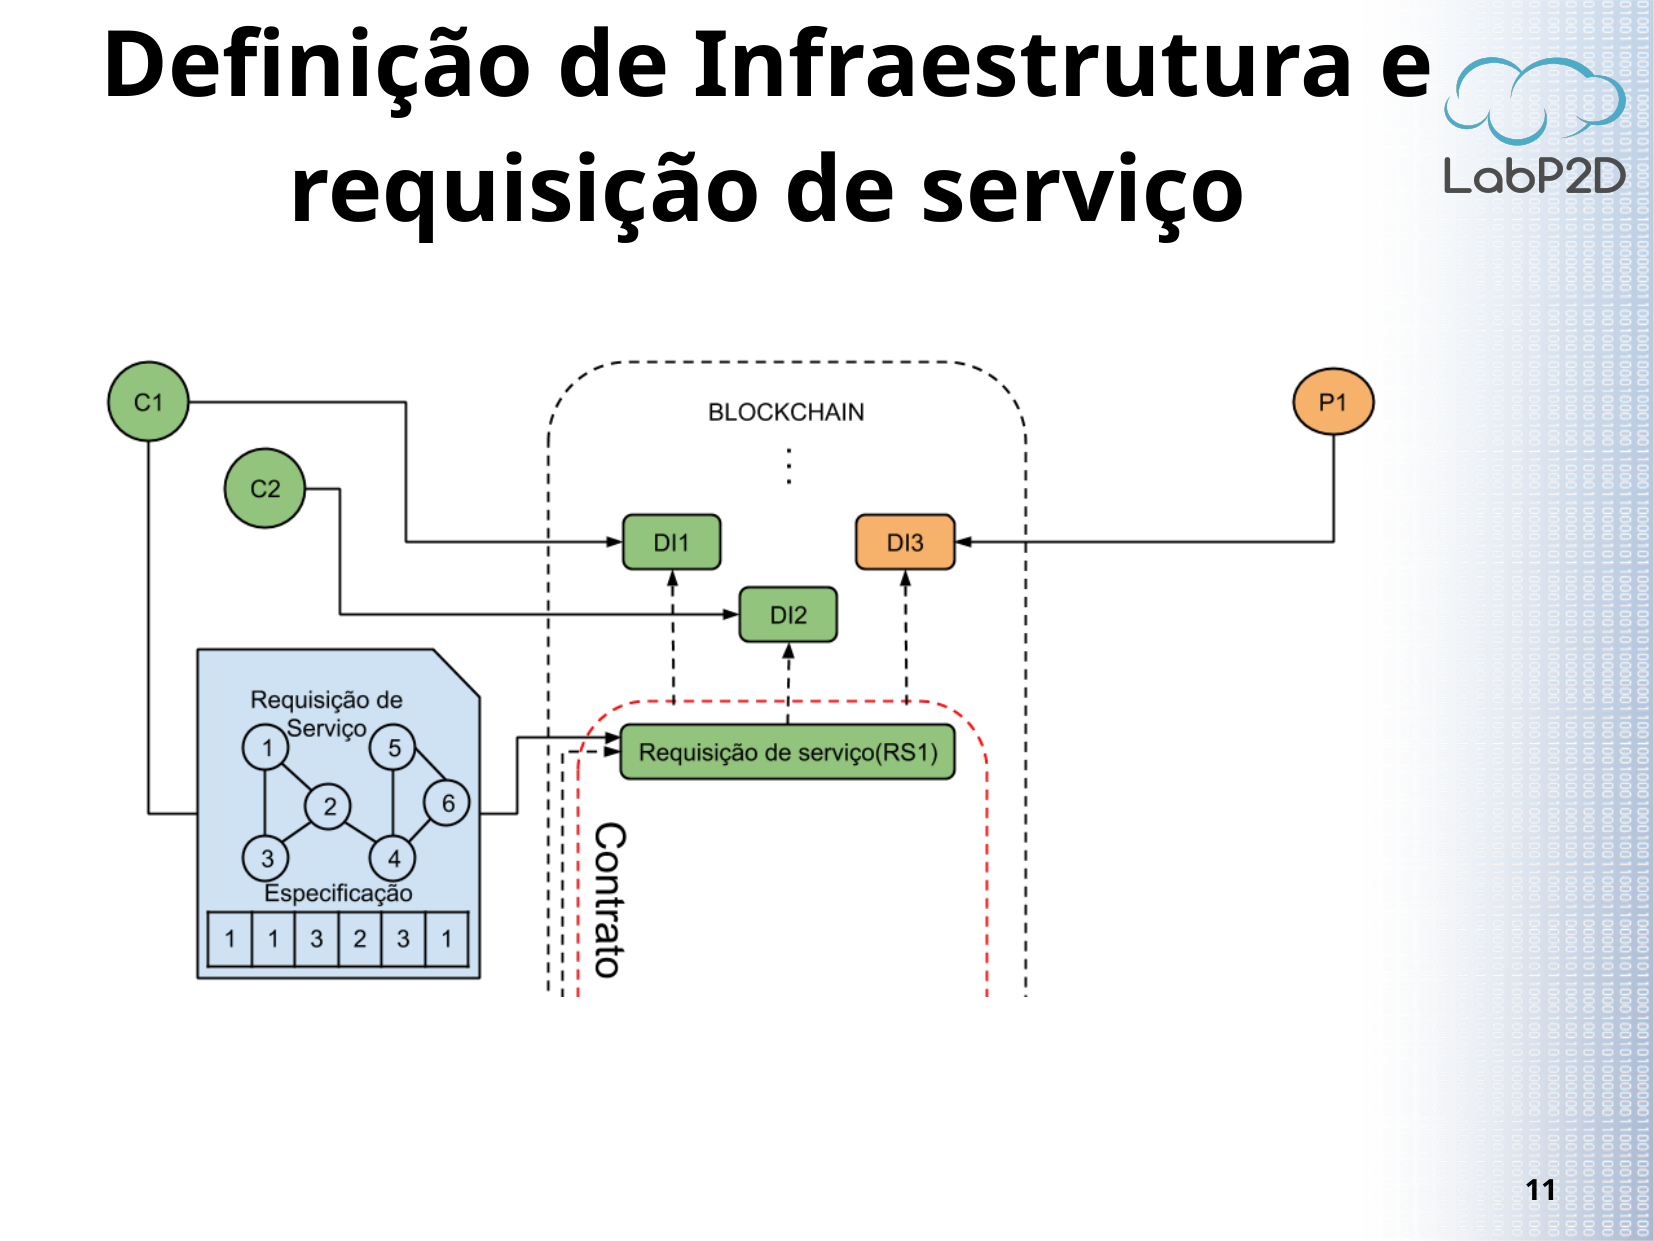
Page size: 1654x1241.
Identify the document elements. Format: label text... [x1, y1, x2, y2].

picture [29, 1, 1654, 1240]
title Definição de Infraestrutura e requisição de serviço [82, 16, 1453, 231]
